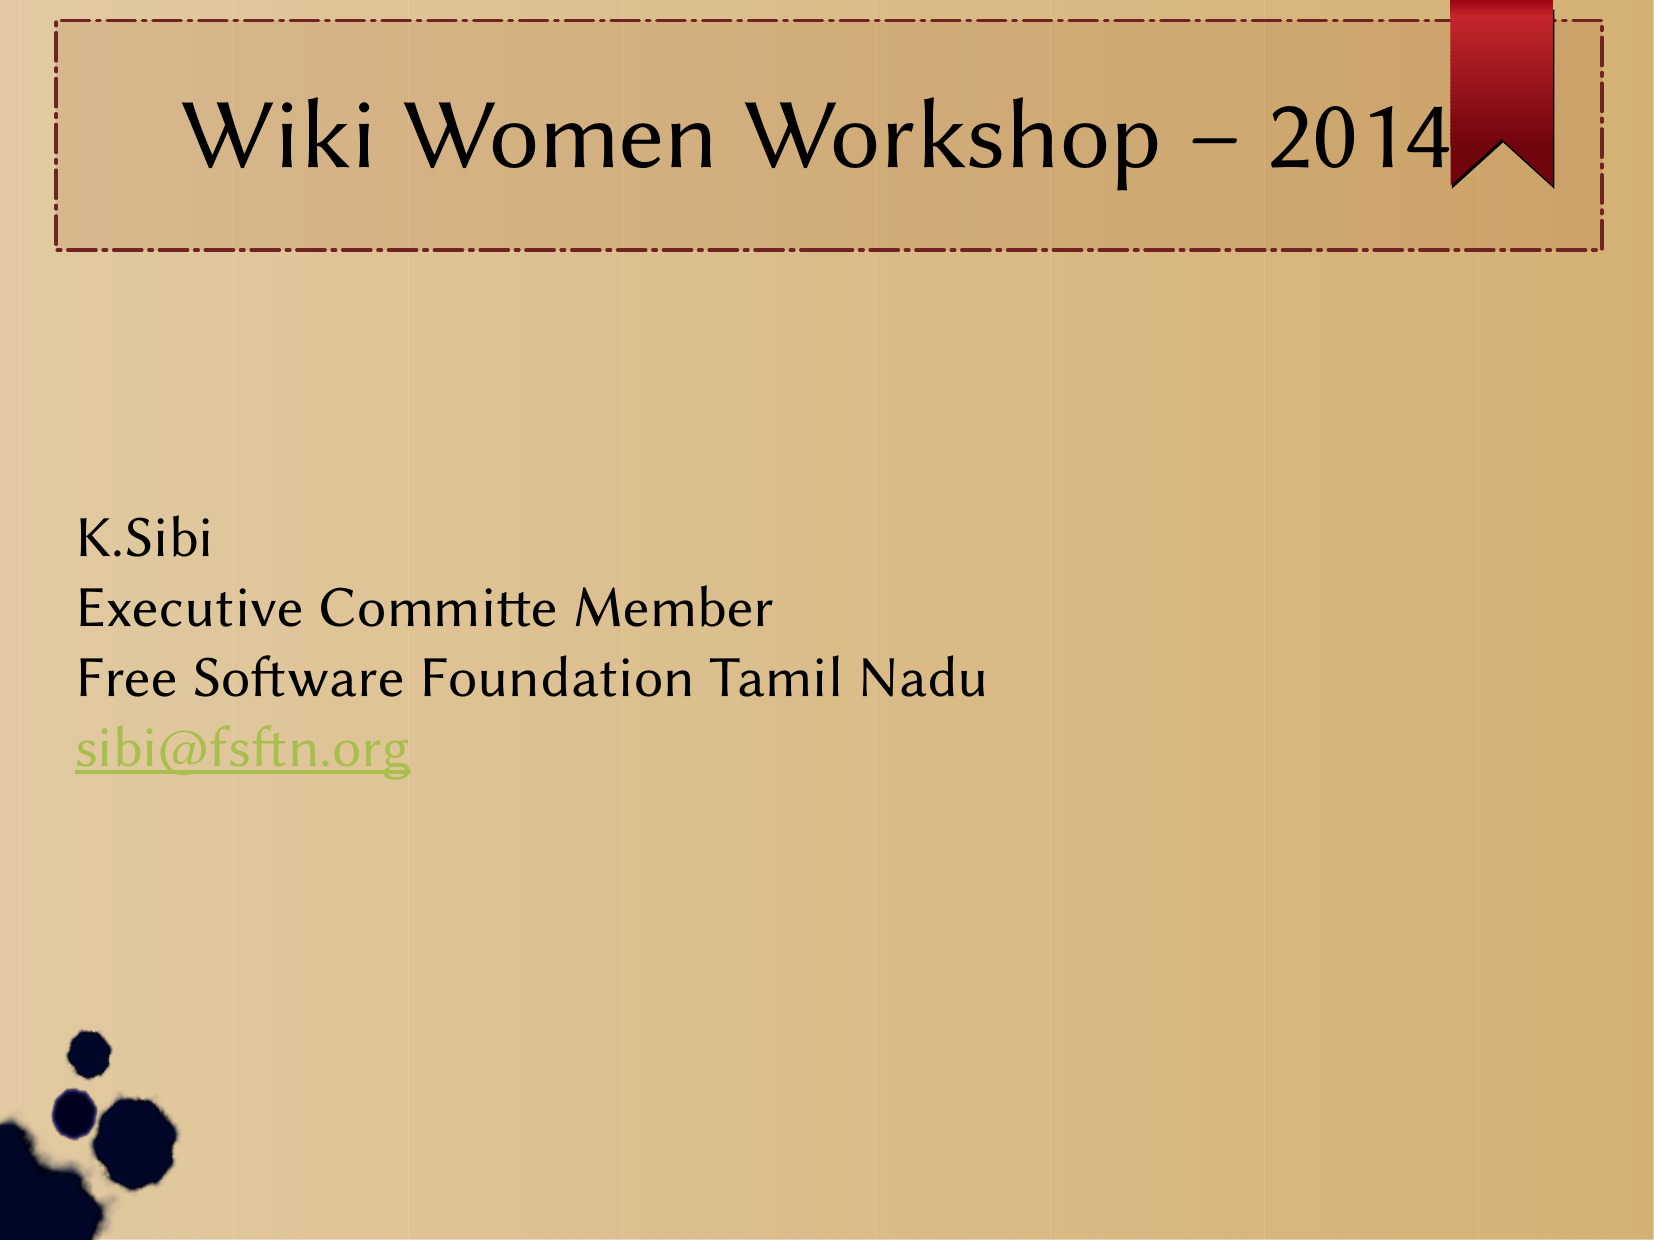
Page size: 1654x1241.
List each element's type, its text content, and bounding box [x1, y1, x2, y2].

text_box K.Sibi Executive Committe Member Free Software Foundation Tamil Nadu sibi@fsftn.org [74, 269, 1572, 1077]
text_box Wiki Women Workshop – 2014 [179, 0, 1629, 361]
